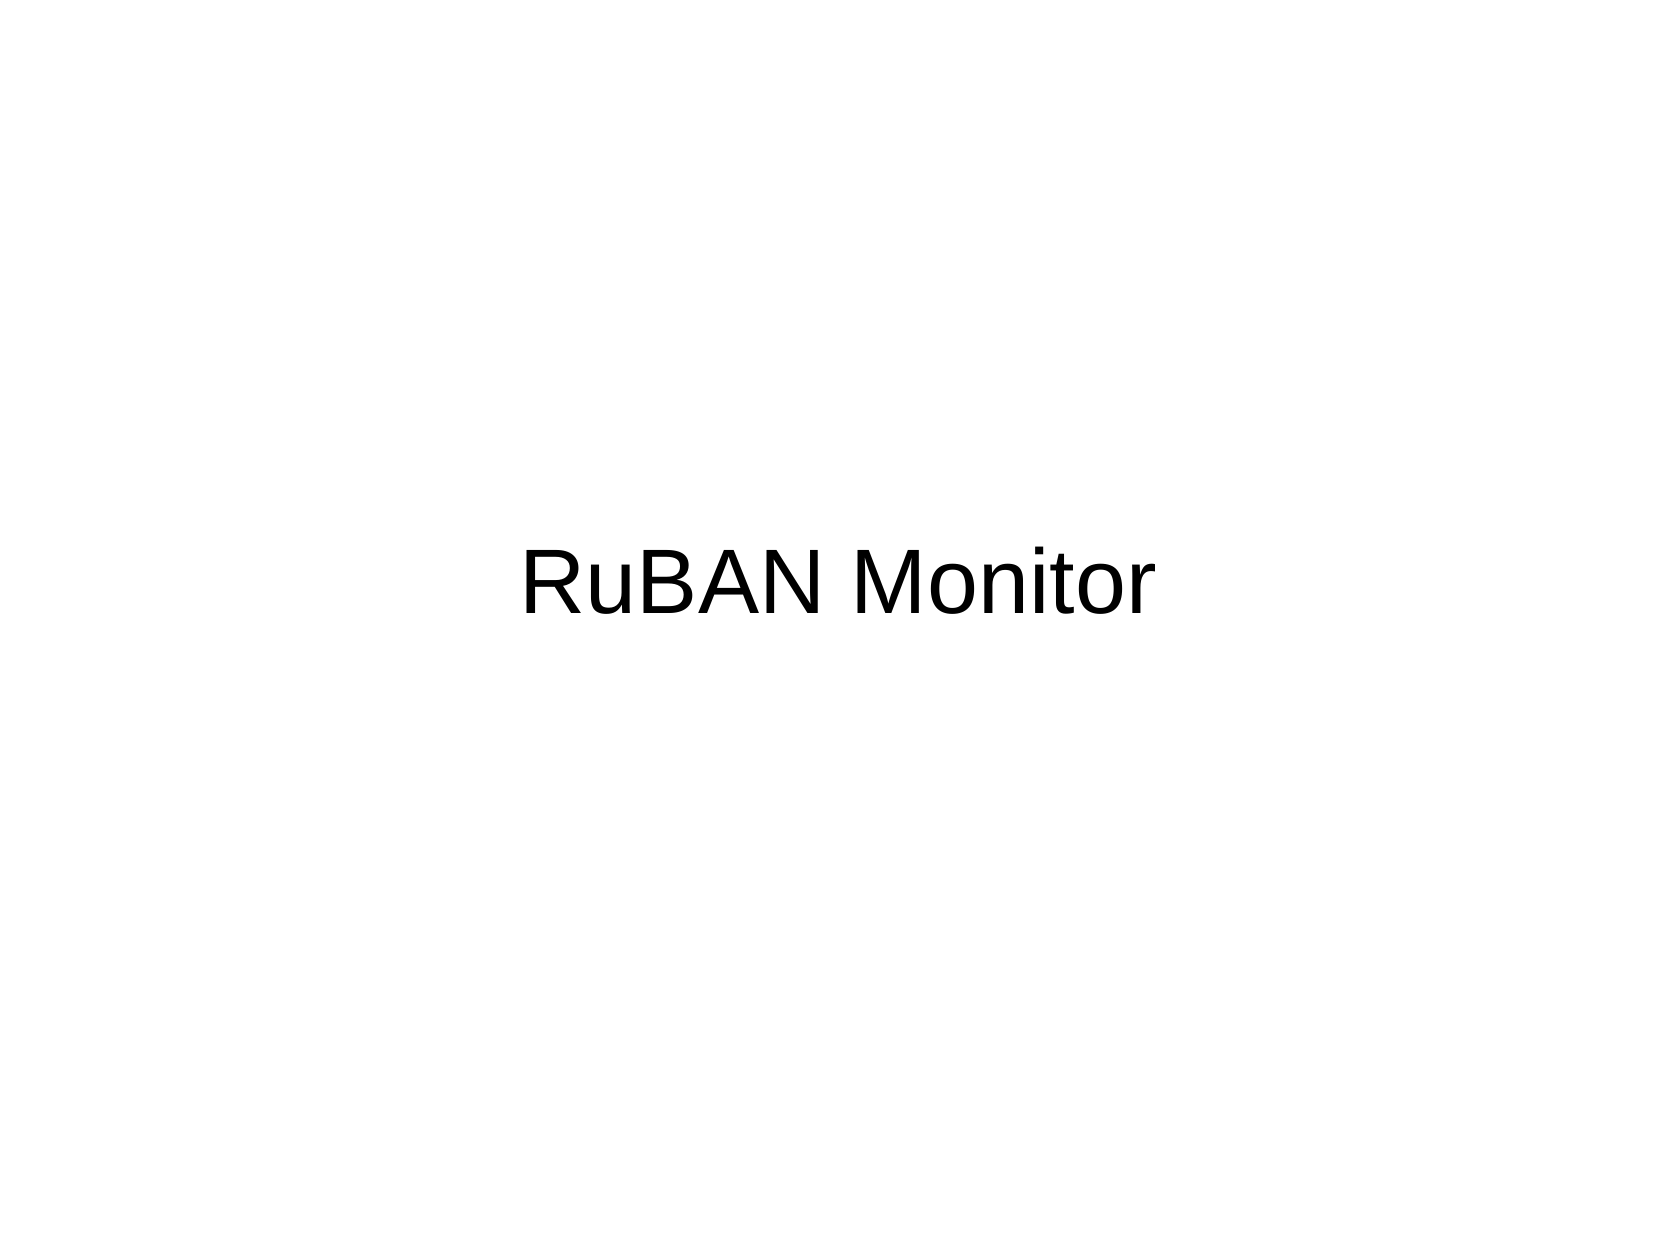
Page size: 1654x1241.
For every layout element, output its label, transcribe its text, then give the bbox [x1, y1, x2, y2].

title RuBAN Monitor [94, 477, 1583, 686]
